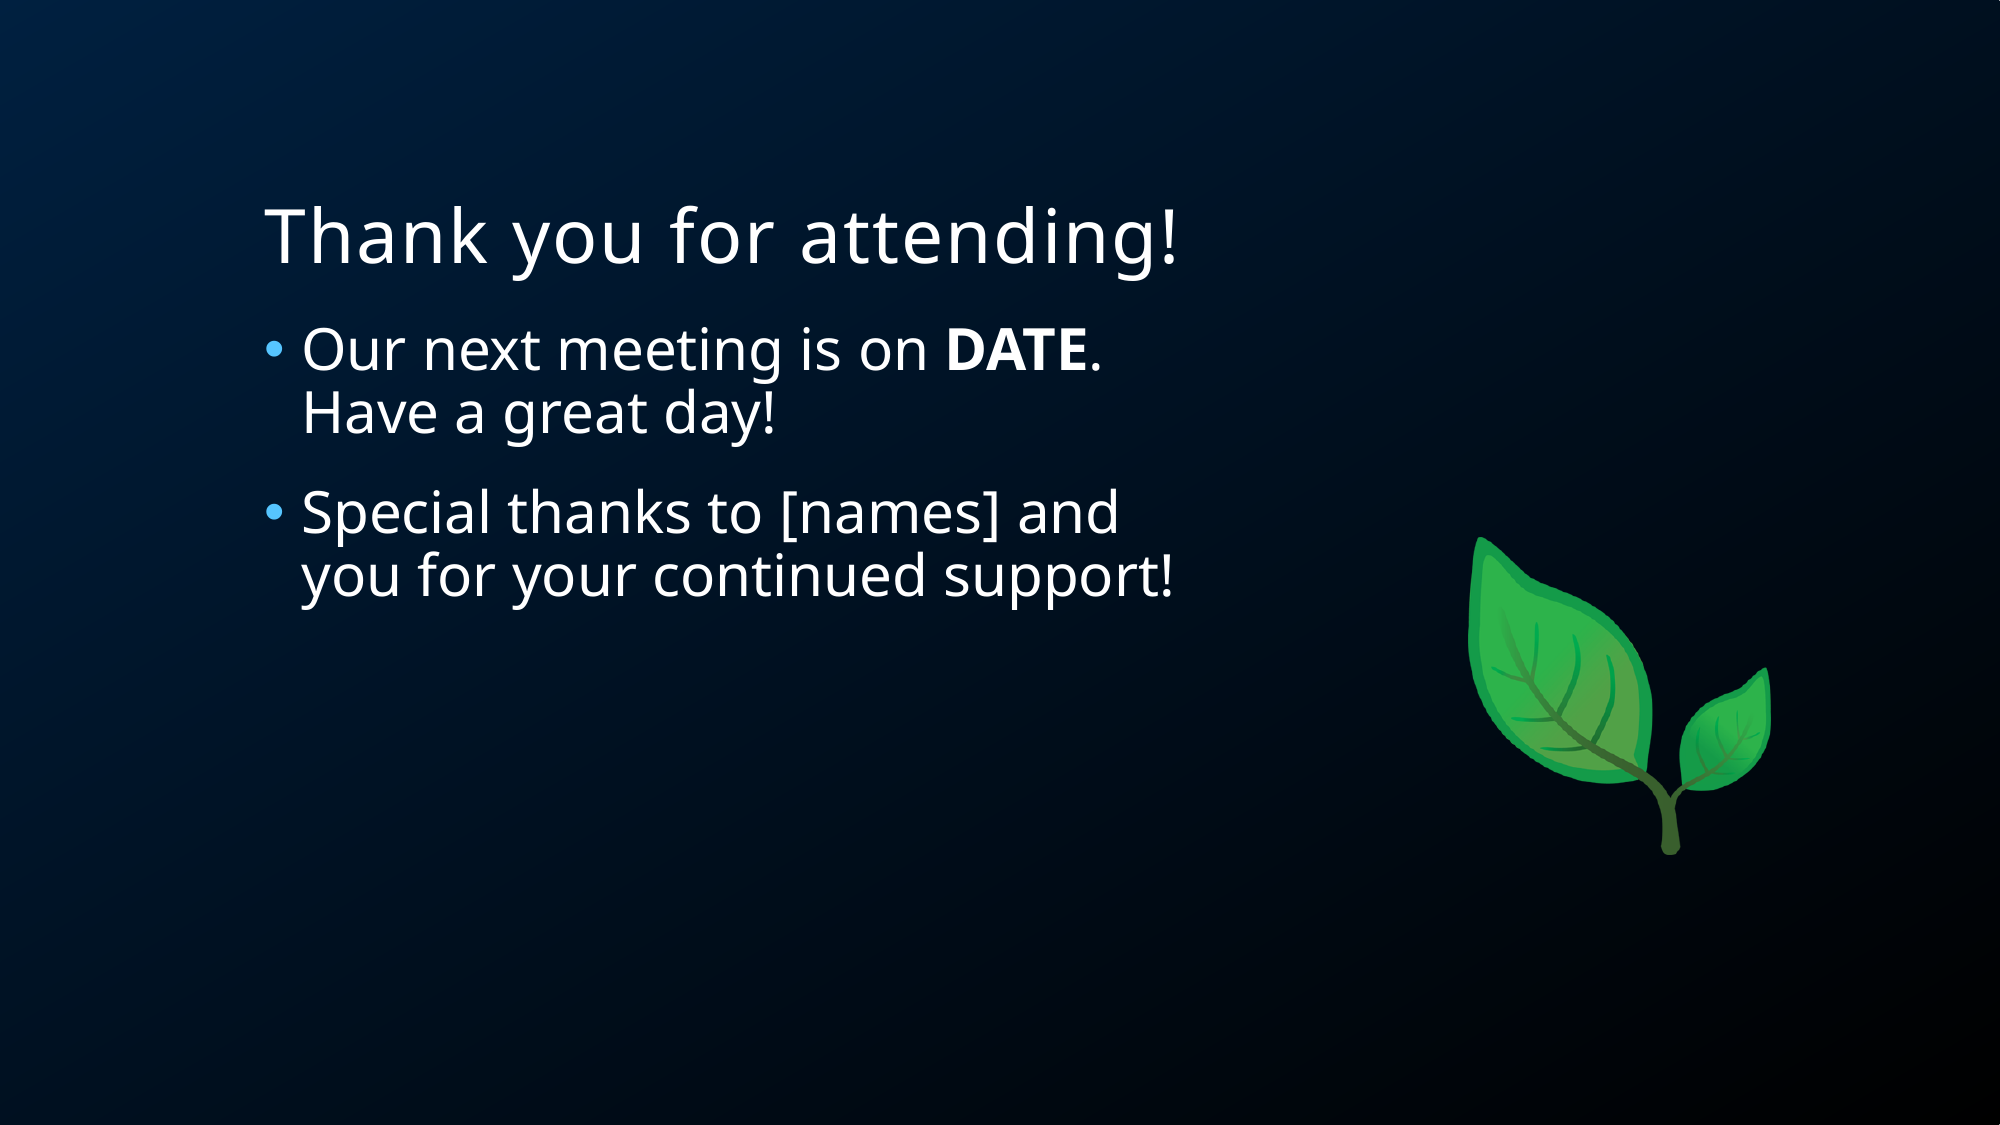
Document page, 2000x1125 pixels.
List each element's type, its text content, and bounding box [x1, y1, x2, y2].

picture [1468, 537, 1771, 856]
title Thank you for attending! [249, 62, 1750, 288]
list Our next meeting is on DATE. Have a great day! Special thanks to [names] and you for your continued support! [249, 312, 1250, 1113]
